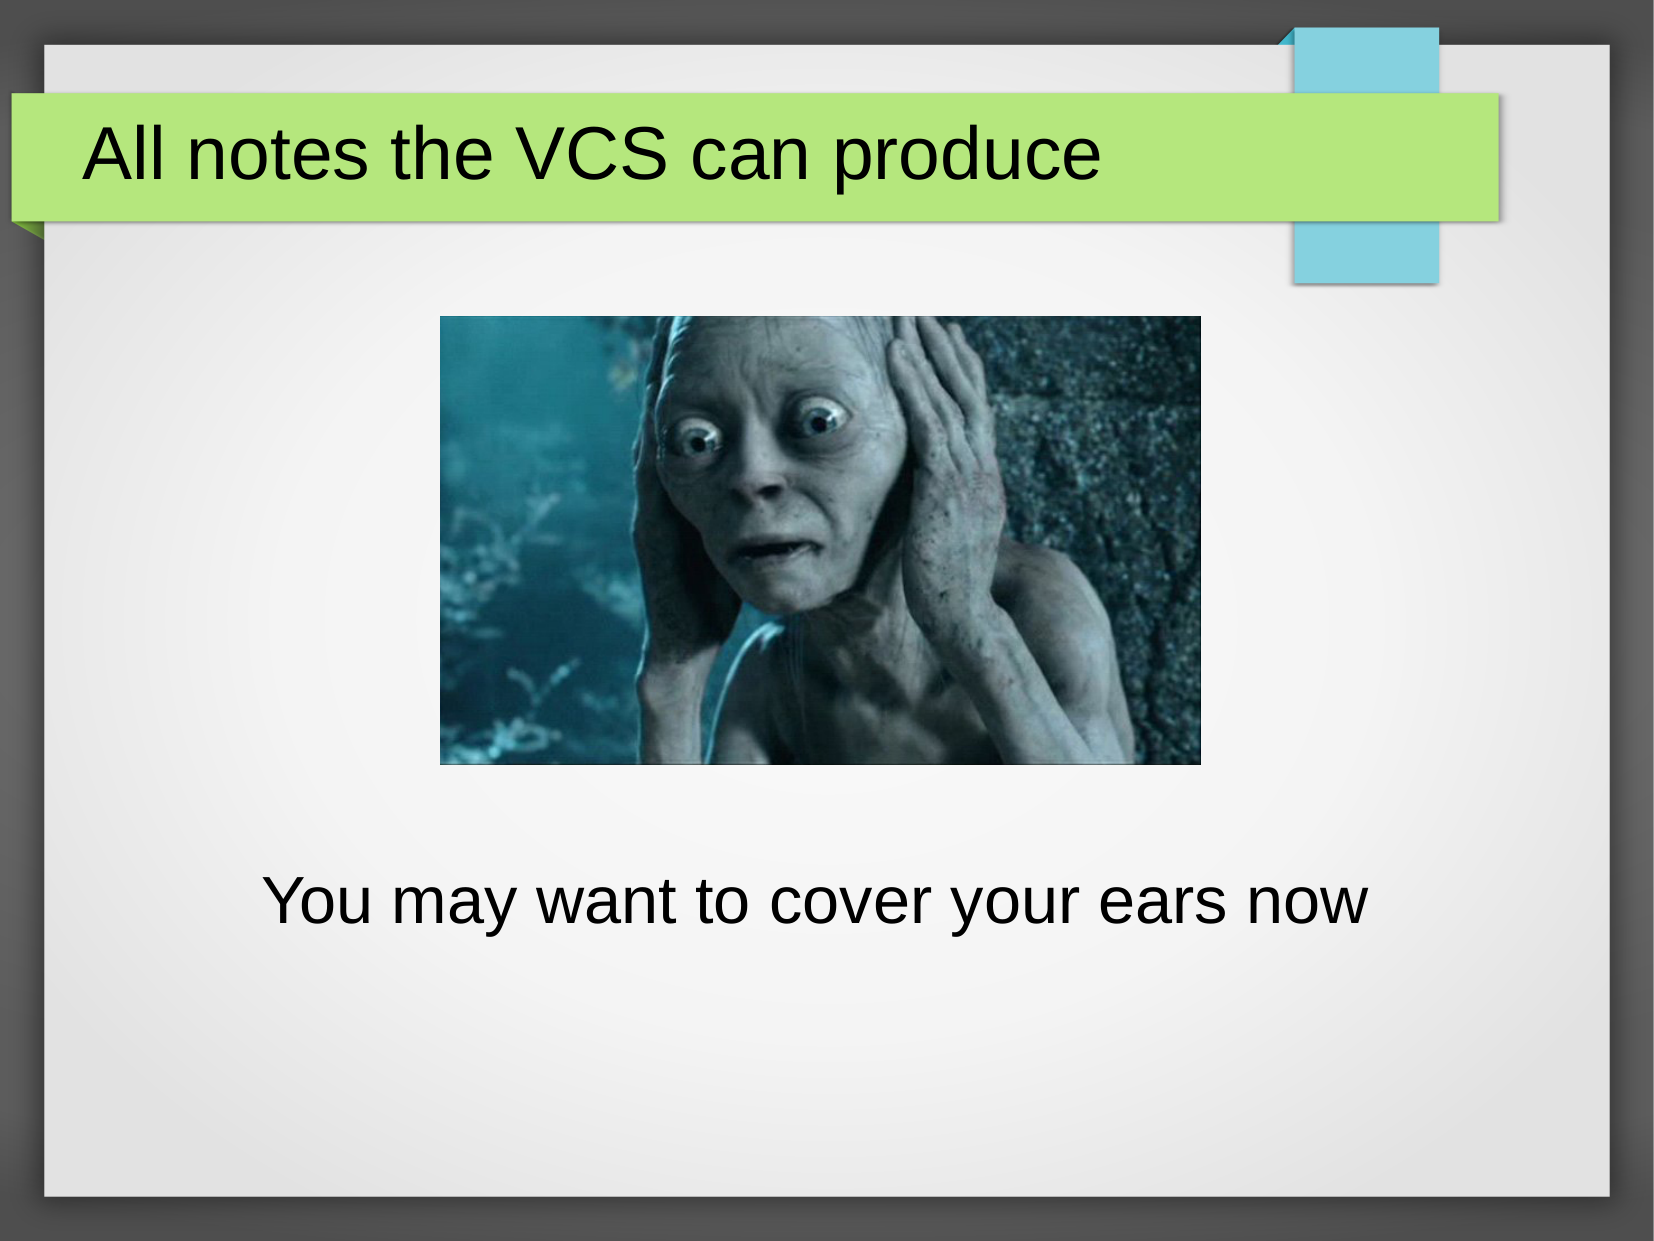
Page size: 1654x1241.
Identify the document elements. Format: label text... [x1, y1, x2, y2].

subtitle You may want to cover your ears now [225, 795, 1407, 1006]
title All notes the VCS can produce [82, 94, 1264, 213]
picture [0, 0, 1654, 1241]
